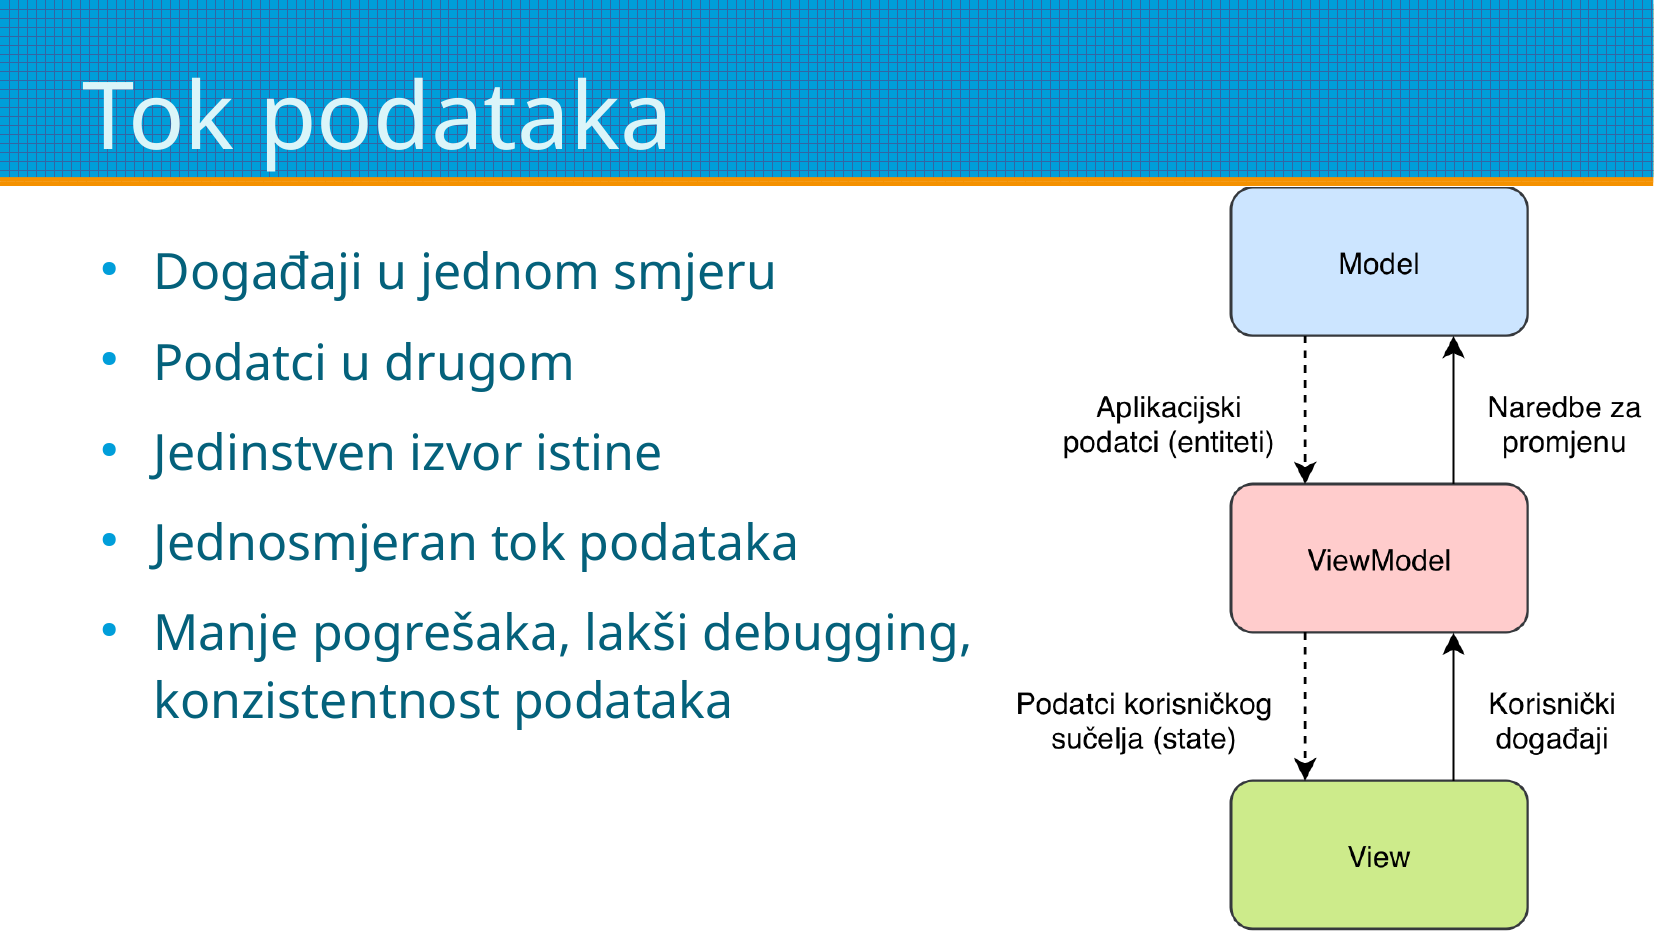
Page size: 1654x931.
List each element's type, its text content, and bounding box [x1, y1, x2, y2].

title Tok podataka [82, 14, 1571, 178]
list Događaji u jednom smjeru Podatci u drugom Jedinstven izvor istine Jednosmjeran tok podataka Manje pogrešaka, lakši debugging, konzistentnost podataka [82, 236, 1008, 813]
picture [1008, 187, 1651, 931]
